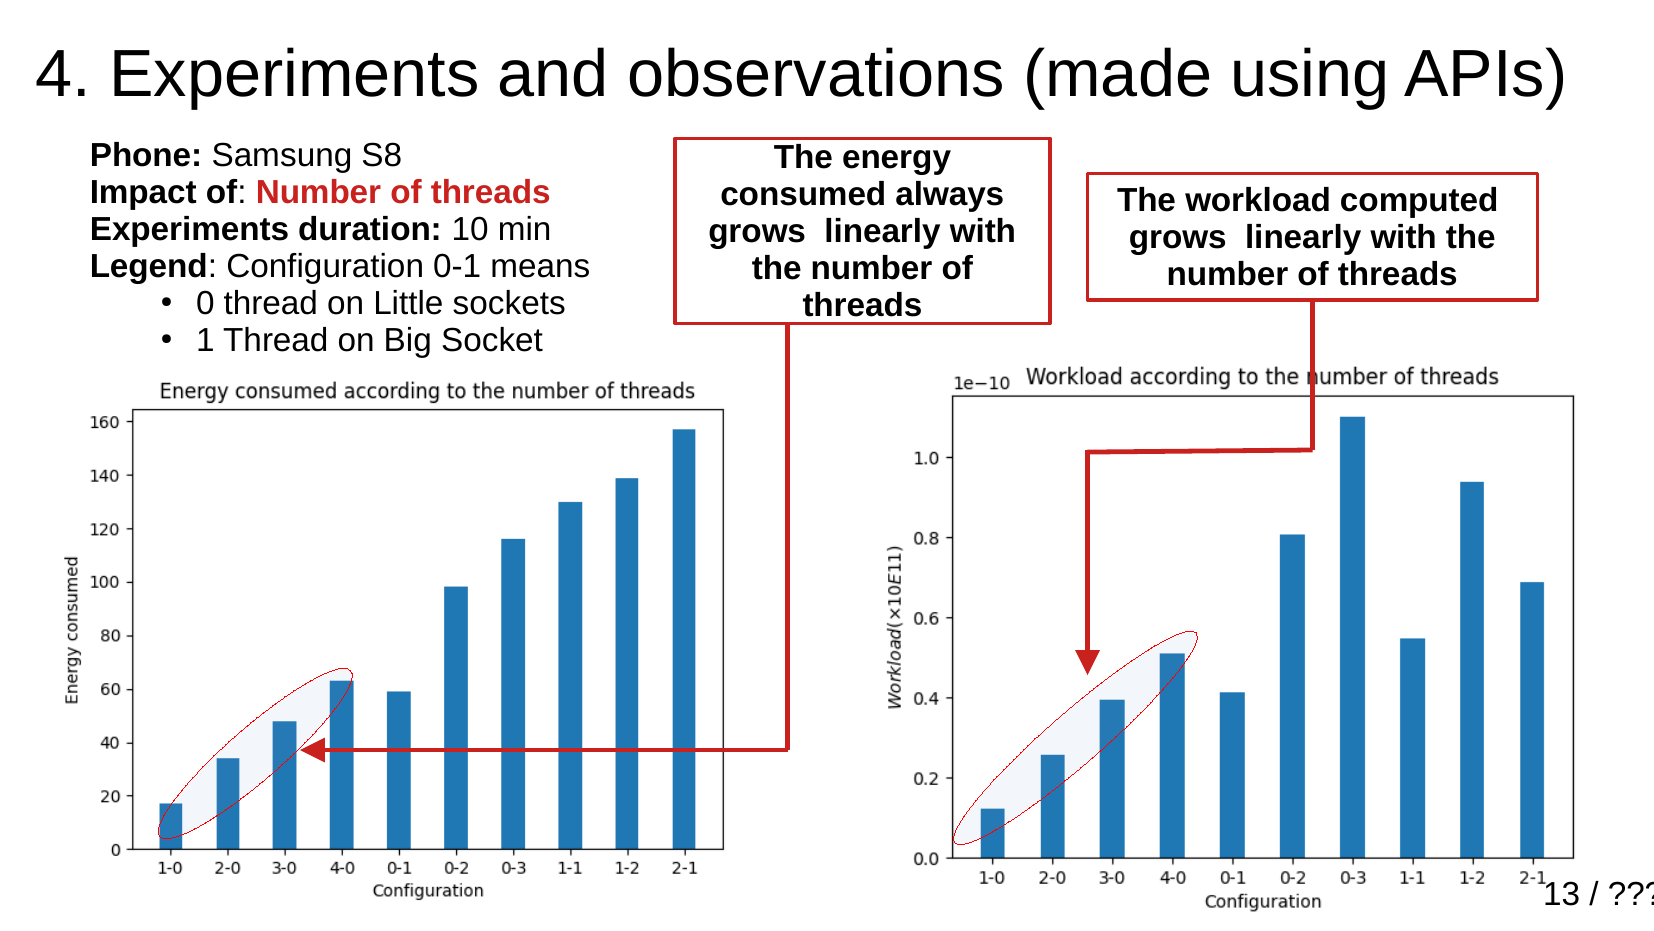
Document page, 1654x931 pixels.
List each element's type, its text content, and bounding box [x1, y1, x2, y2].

text_box The workload computed grows linearly with the number of threads [1087, 173, 1538, 301]
picture [37, 340, 799, 912]
text_box Phone: Samsung S8 Impact of: Number of threads Experiments duration: 10 min Legend: Configuration 0-1 means 0 thread on Little sockets 1 Thread on Big Socket [75, 148, 676, 376]
picture [852, 323, 1653, 924]
text_box [953, 631, 1198, 845]
text_box [158, 668, 353, 839]
text_box The energy consumed always grows linearly with the number of threads [675, 148, 1051, 324]
text_box 13 / ??? [1528, 868, 1654, 931]
title 4. Experiments and observations (made using APIs) [35, 0, 1629, 148]
